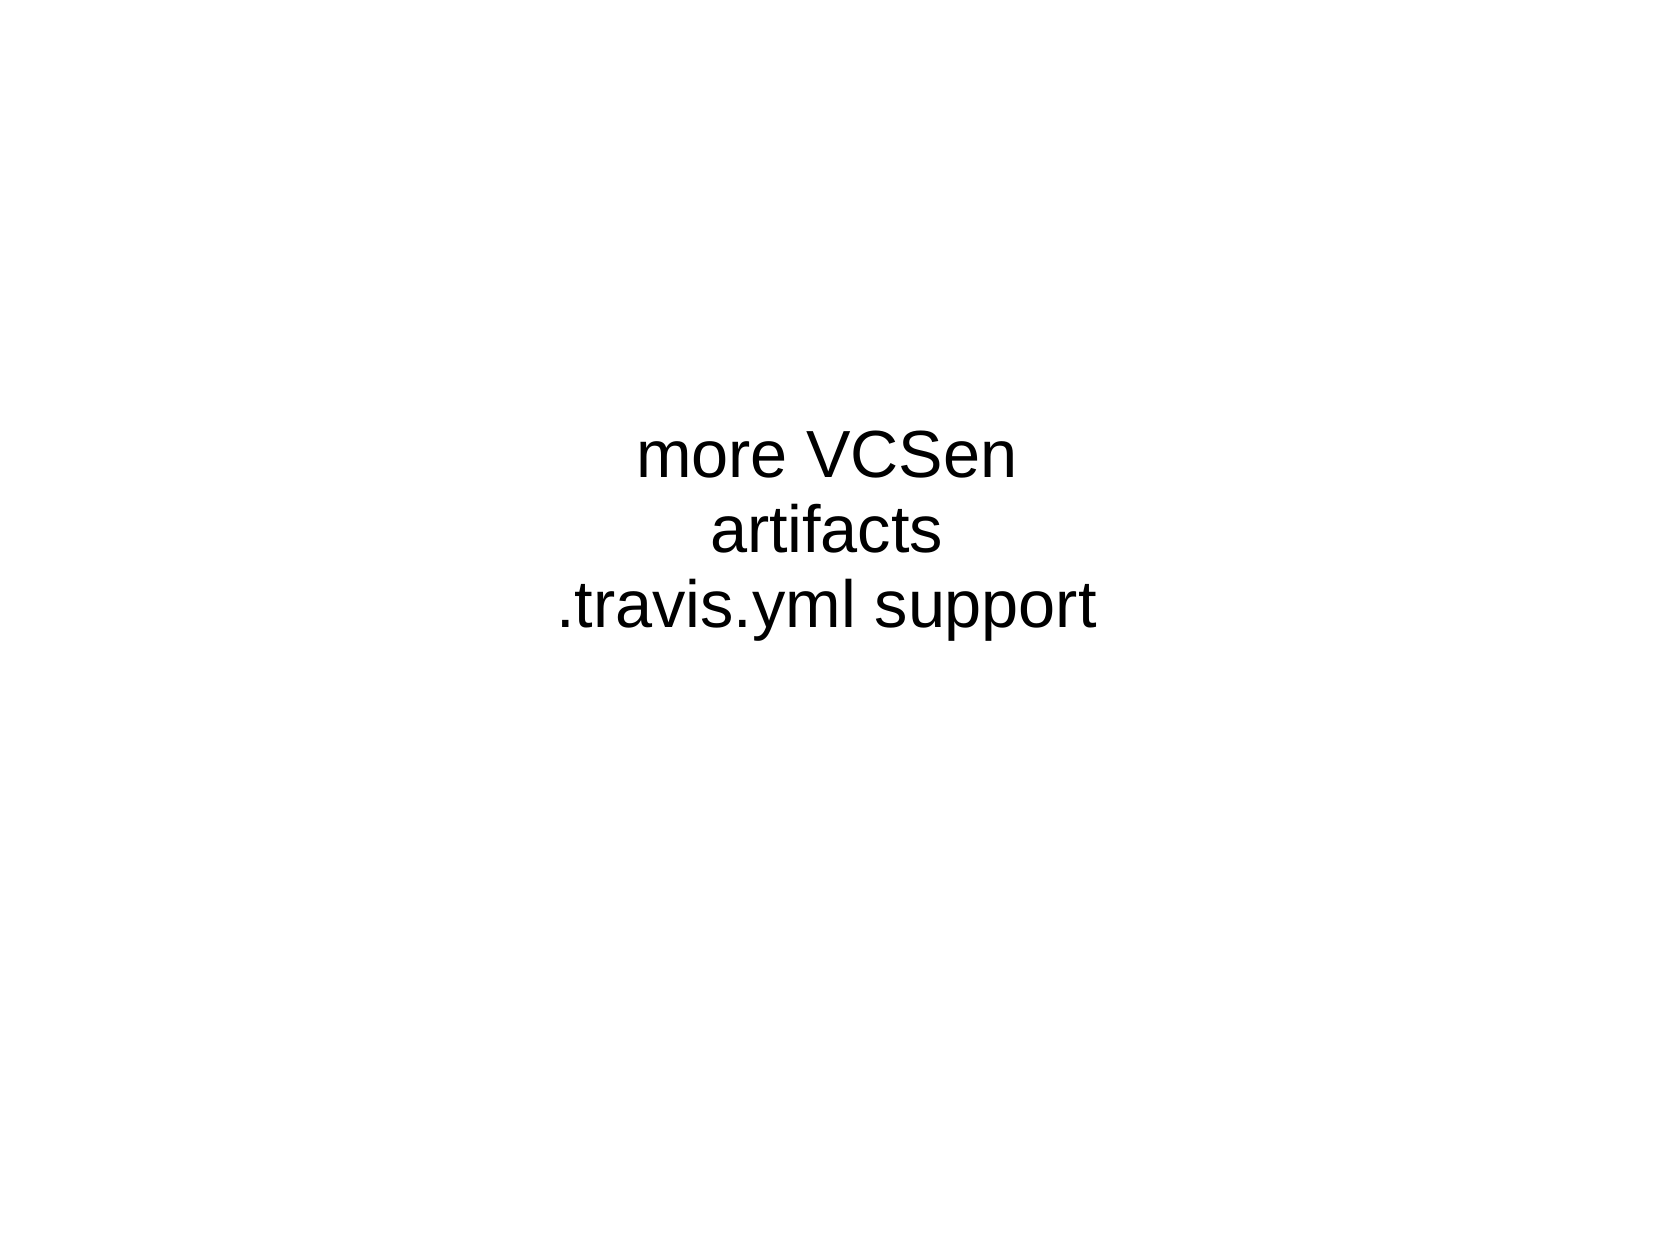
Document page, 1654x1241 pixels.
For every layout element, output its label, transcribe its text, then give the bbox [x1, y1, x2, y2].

subtitle more VCSen artifacts .travis.yml support [82, 49, 1571, 1010]
